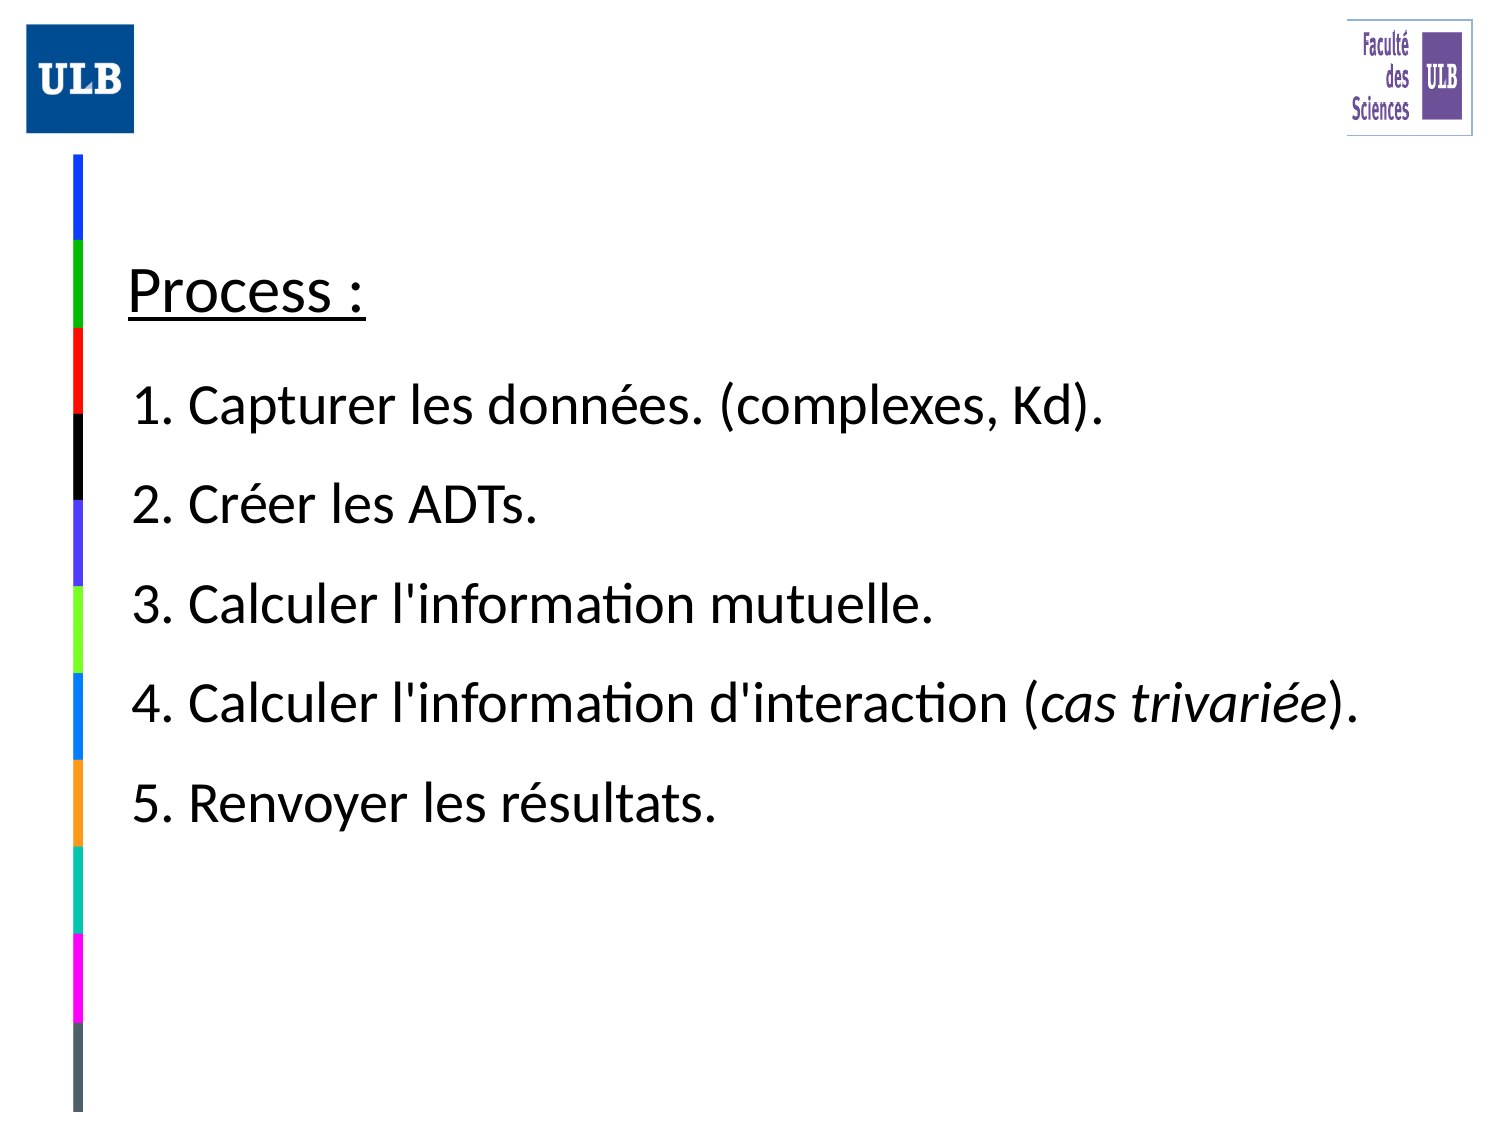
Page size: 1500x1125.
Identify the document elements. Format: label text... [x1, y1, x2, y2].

subtitle Capturer les données. (complexes, Kd). Créer les ADTs. Calculer l'information mutuelle. Calculer l'information d'interaction (cas trivariée). Renvoyer les résultats. [131, 366, 1465, 1087]
picture [74, 155, 83, 1111]
picture [7, 24, 142, 143]
picture [1345, 21, 1471, 135]
title Process : [112, 165, 1388, 407]
